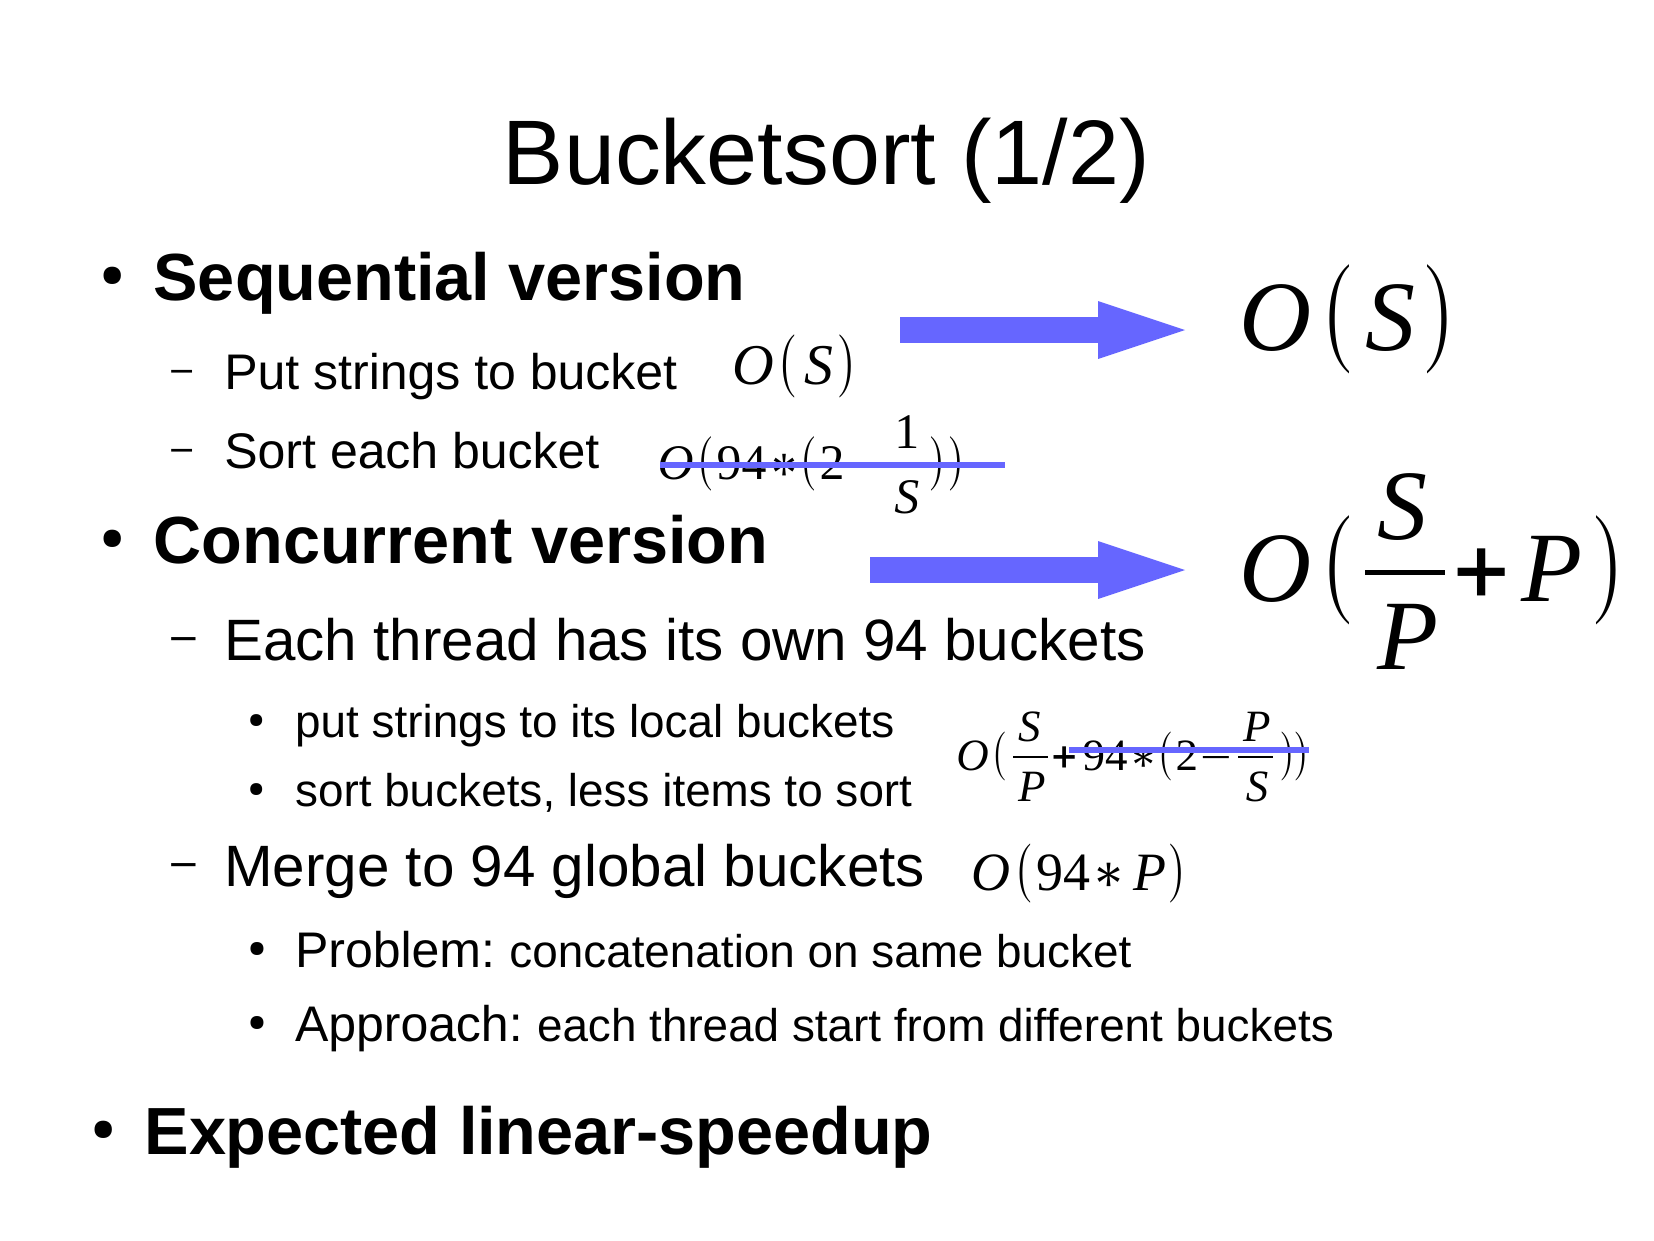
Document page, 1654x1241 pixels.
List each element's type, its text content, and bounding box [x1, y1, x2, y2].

chart [1215, 256, 1479, 377]
chart [645, 405, 976, 524]
chart [945, 702, 1321, 811]
list Sequential version Put strings to bucket Sort each bucket Concurrent version Each thread has its own 94 buckets put strings to its local buckets sort buckets, less items to sort Merge to 94 global buckets Problem: concatenation on same bucket Approach: each thread start from different buckets [82, 240, 1571, 1201]
text_box Expected linear-speedup [58, 1086, 1111, 1241]
chart [1215, 452, 1650, 691]
title Bucketsort (1/2) [82, 49, 1571, 240]
chart [717, 330, 871, 400]
chart [958, 840, 1201, 905]
